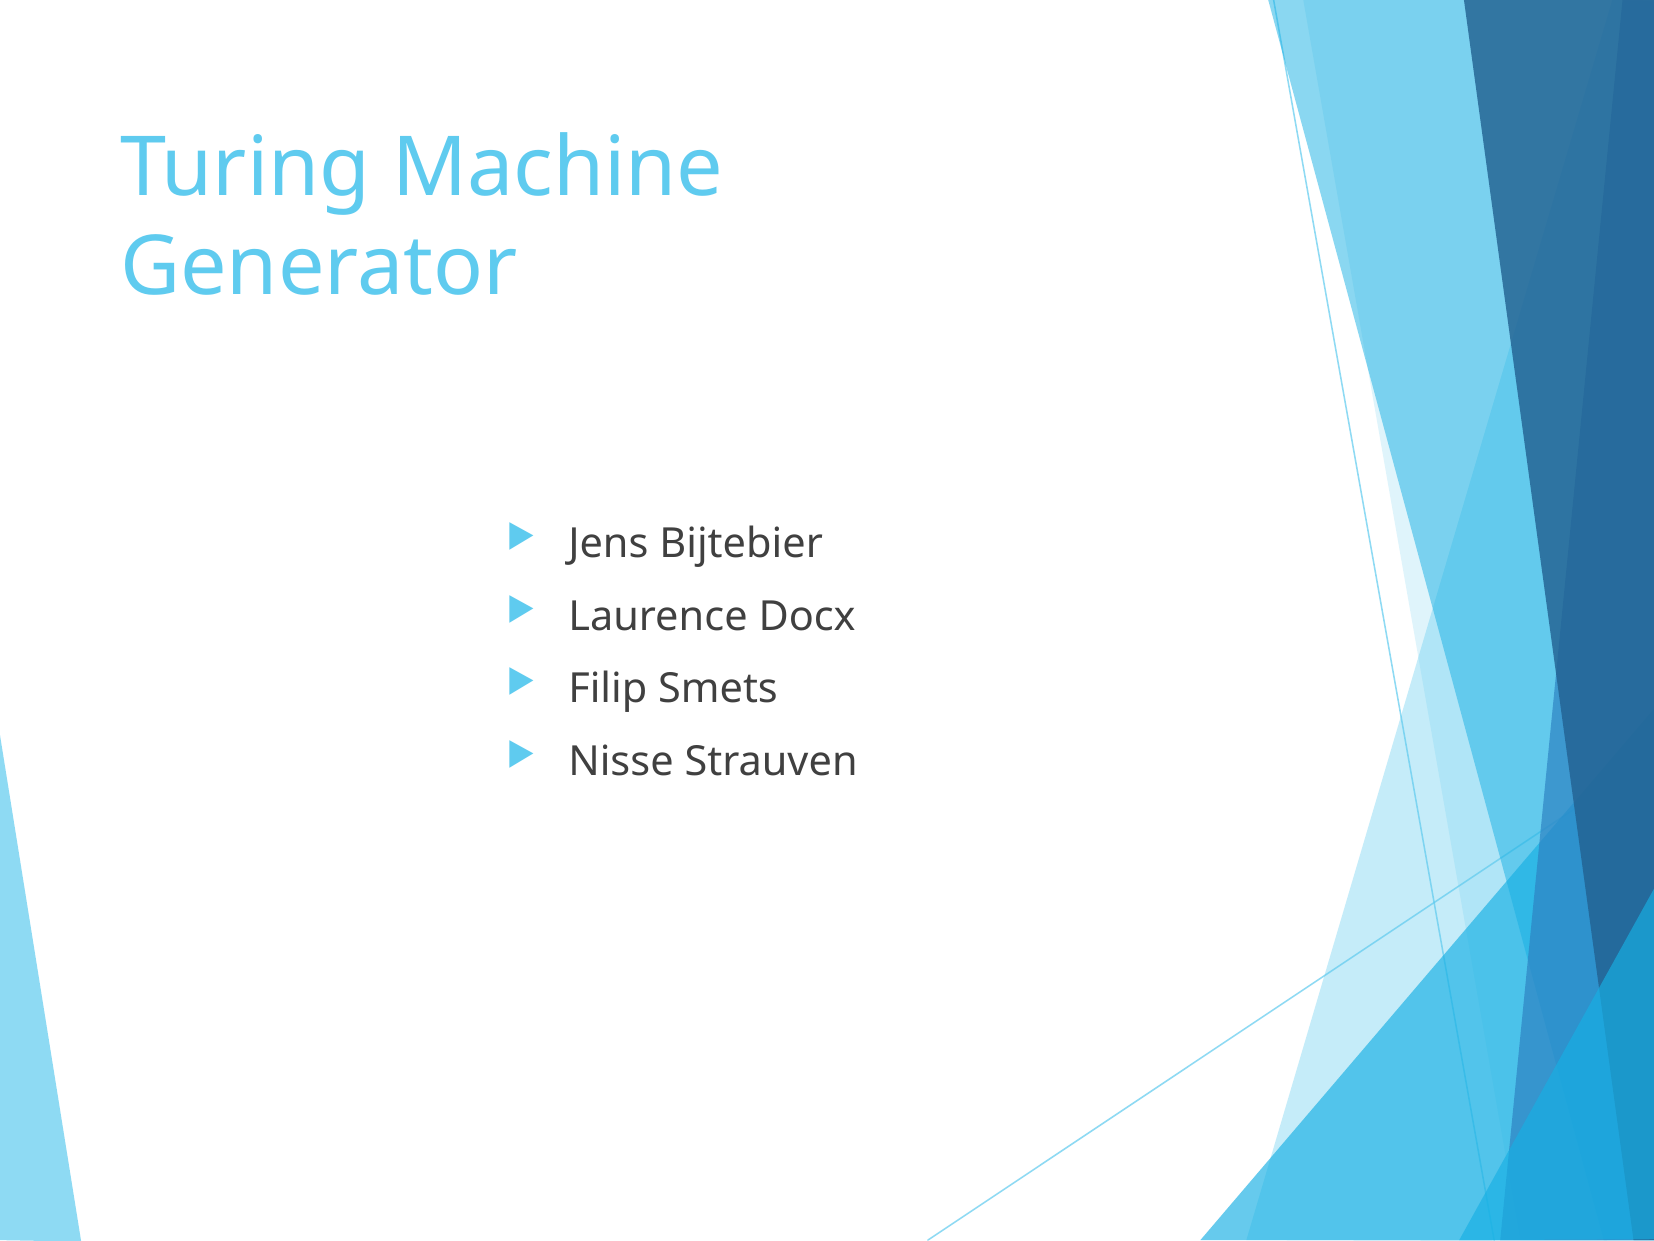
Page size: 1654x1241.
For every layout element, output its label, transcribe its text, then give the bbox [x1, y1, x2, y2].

title Turing Machine Generator [105, 105, 1142, 222]
subtitle Jens Bijtebier Laurence Docx Filip Smets Nisse Strauven [0, 290, 1489, 1010]
